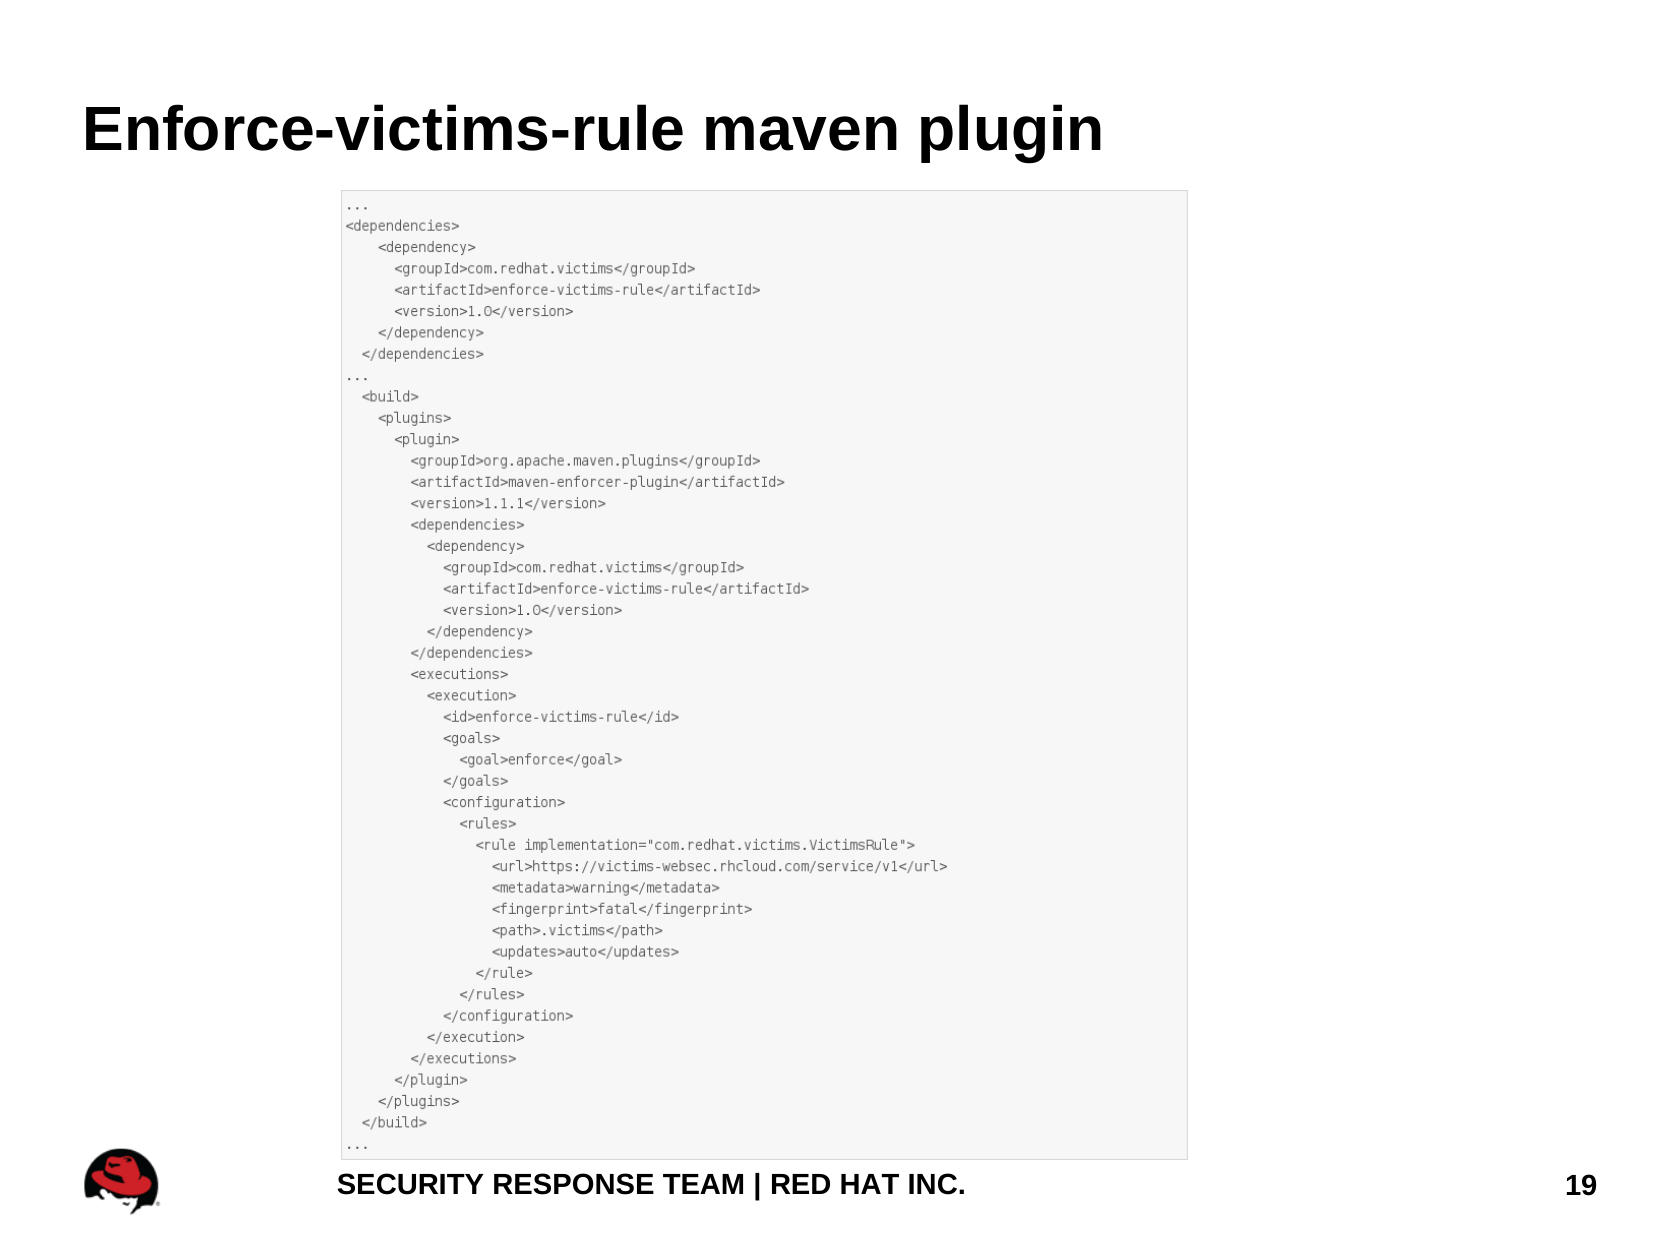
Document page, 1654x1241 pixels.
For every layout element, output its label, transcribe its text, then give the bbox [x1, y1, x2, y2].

picture [83, 1146, 166, 1224]
title Enforce-victims-rule maven plugin [82, 37, 1571, 225]
picture [337, 187, 1192, 1163]
